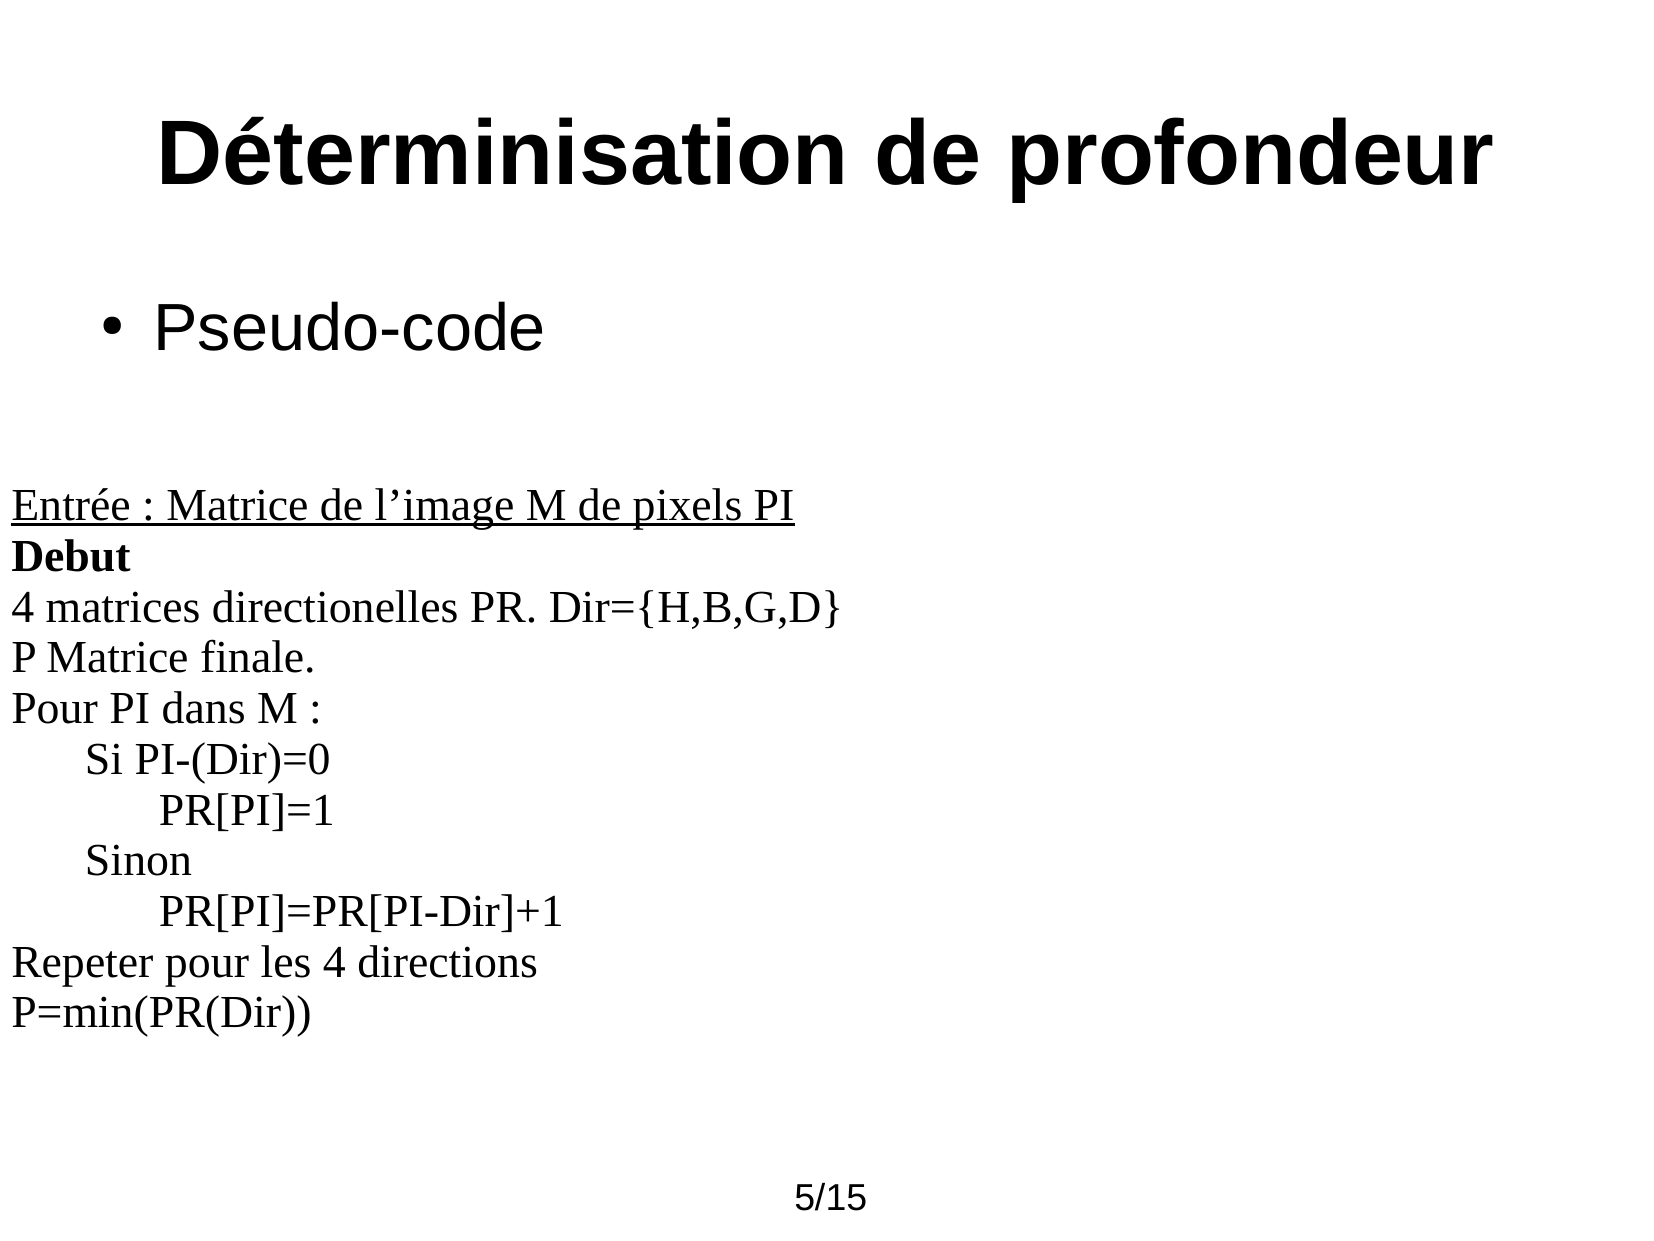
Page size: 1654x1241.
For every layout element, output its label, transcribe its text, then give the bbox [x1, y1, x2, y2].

list Pseudo-code [82, 290, 1571, 378]
text_box Entrée : Matrice de l’image M de pixels PI Debut 4 matrices directionelles PR. Dir={H,B,G,D} P Matrice finale. Pour PI dans M : Si PI-(Dir)=0 PR[PI]=1 Sinon PR[PI]=PR[PI-Dir]+1 Repeter pour les 4 directions P=min(PR(Dir)) [0, 472, 1654, 1097]
title Déterminisation de profondeur [82, 49, 1571, 257]
text_box 5/15 [779, 1169, 882, 1227]
